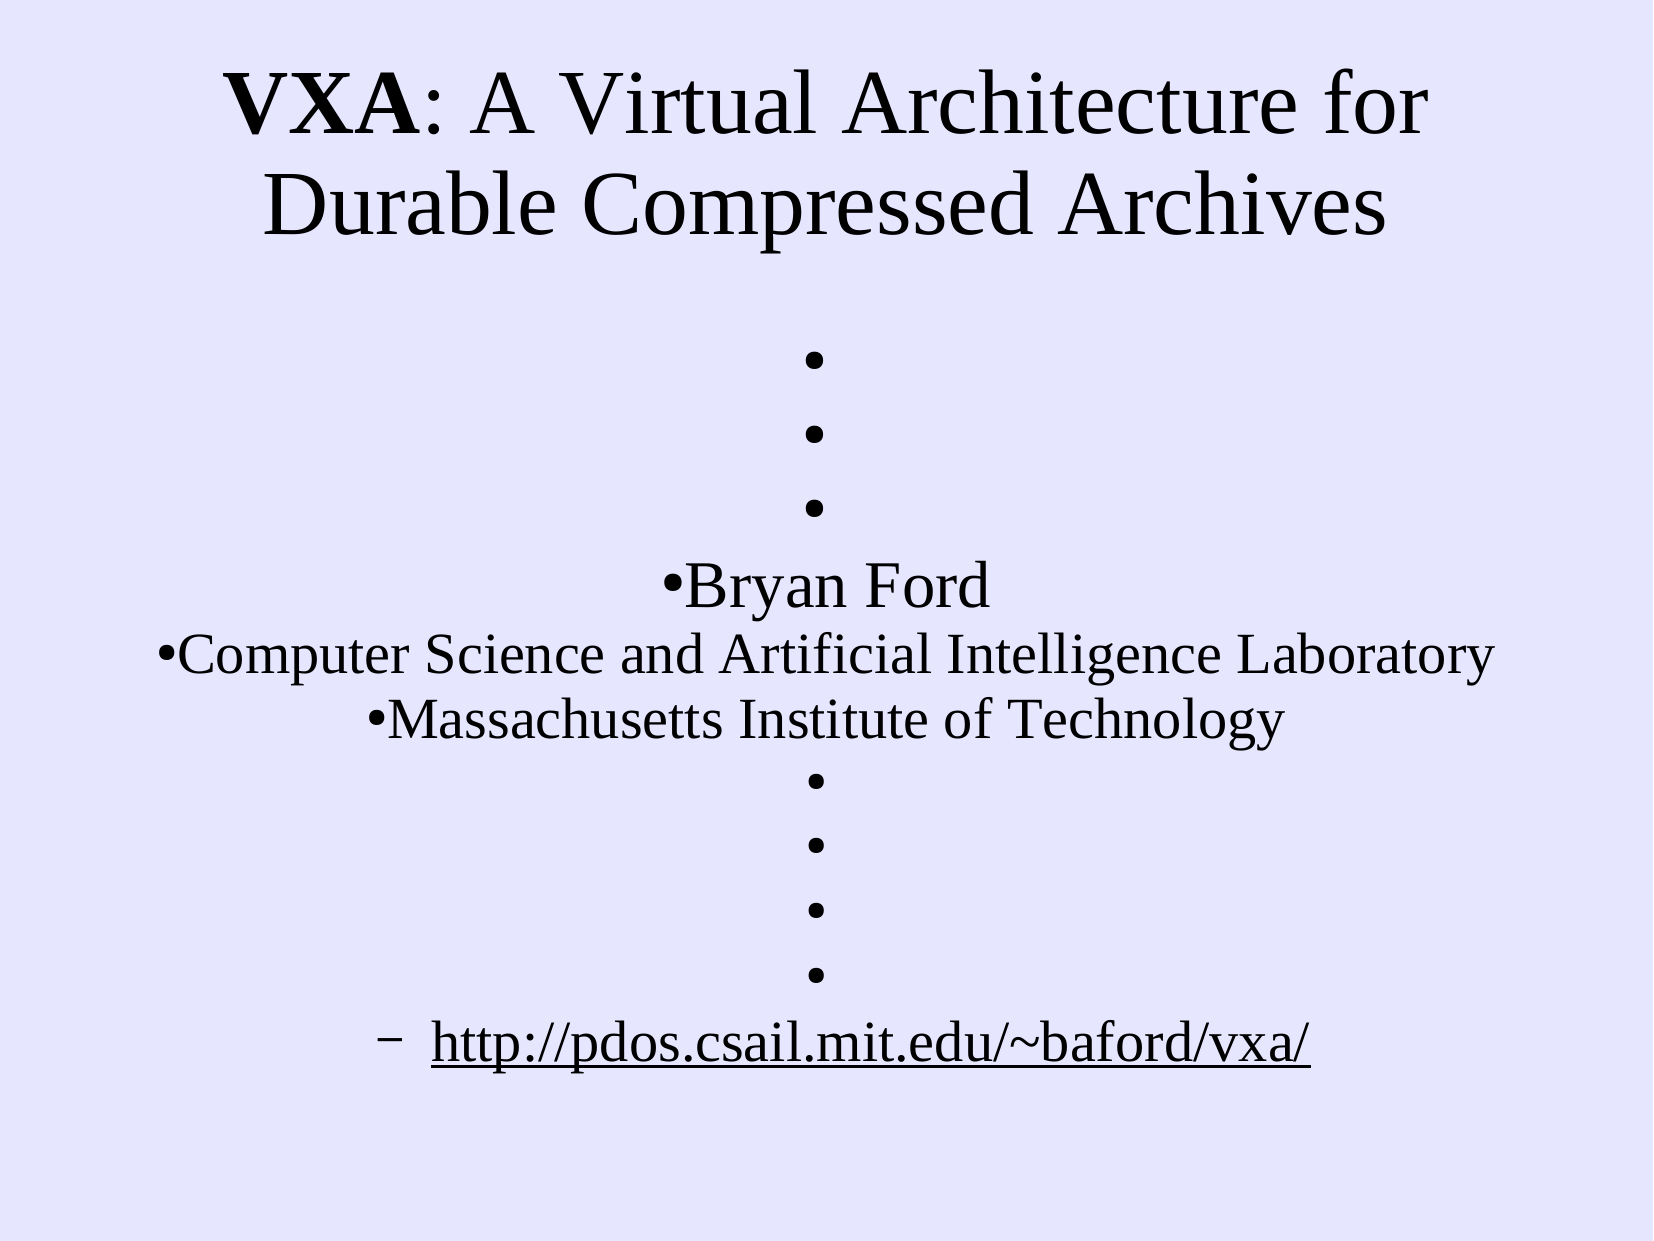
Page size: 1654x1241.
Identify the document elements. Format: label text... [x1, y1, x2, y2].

subtitle Bryan Ford Computer Science and Artificial Intelligence Laboratory Massachusetts Institute of Technology http://pdos.csail.mit.edu/~baford/vxa/ [82, 290, 1571, 1109]
title VXA: A Virtual Architecture for Durable Compressed Archives [82, 37, 1571, 269]
